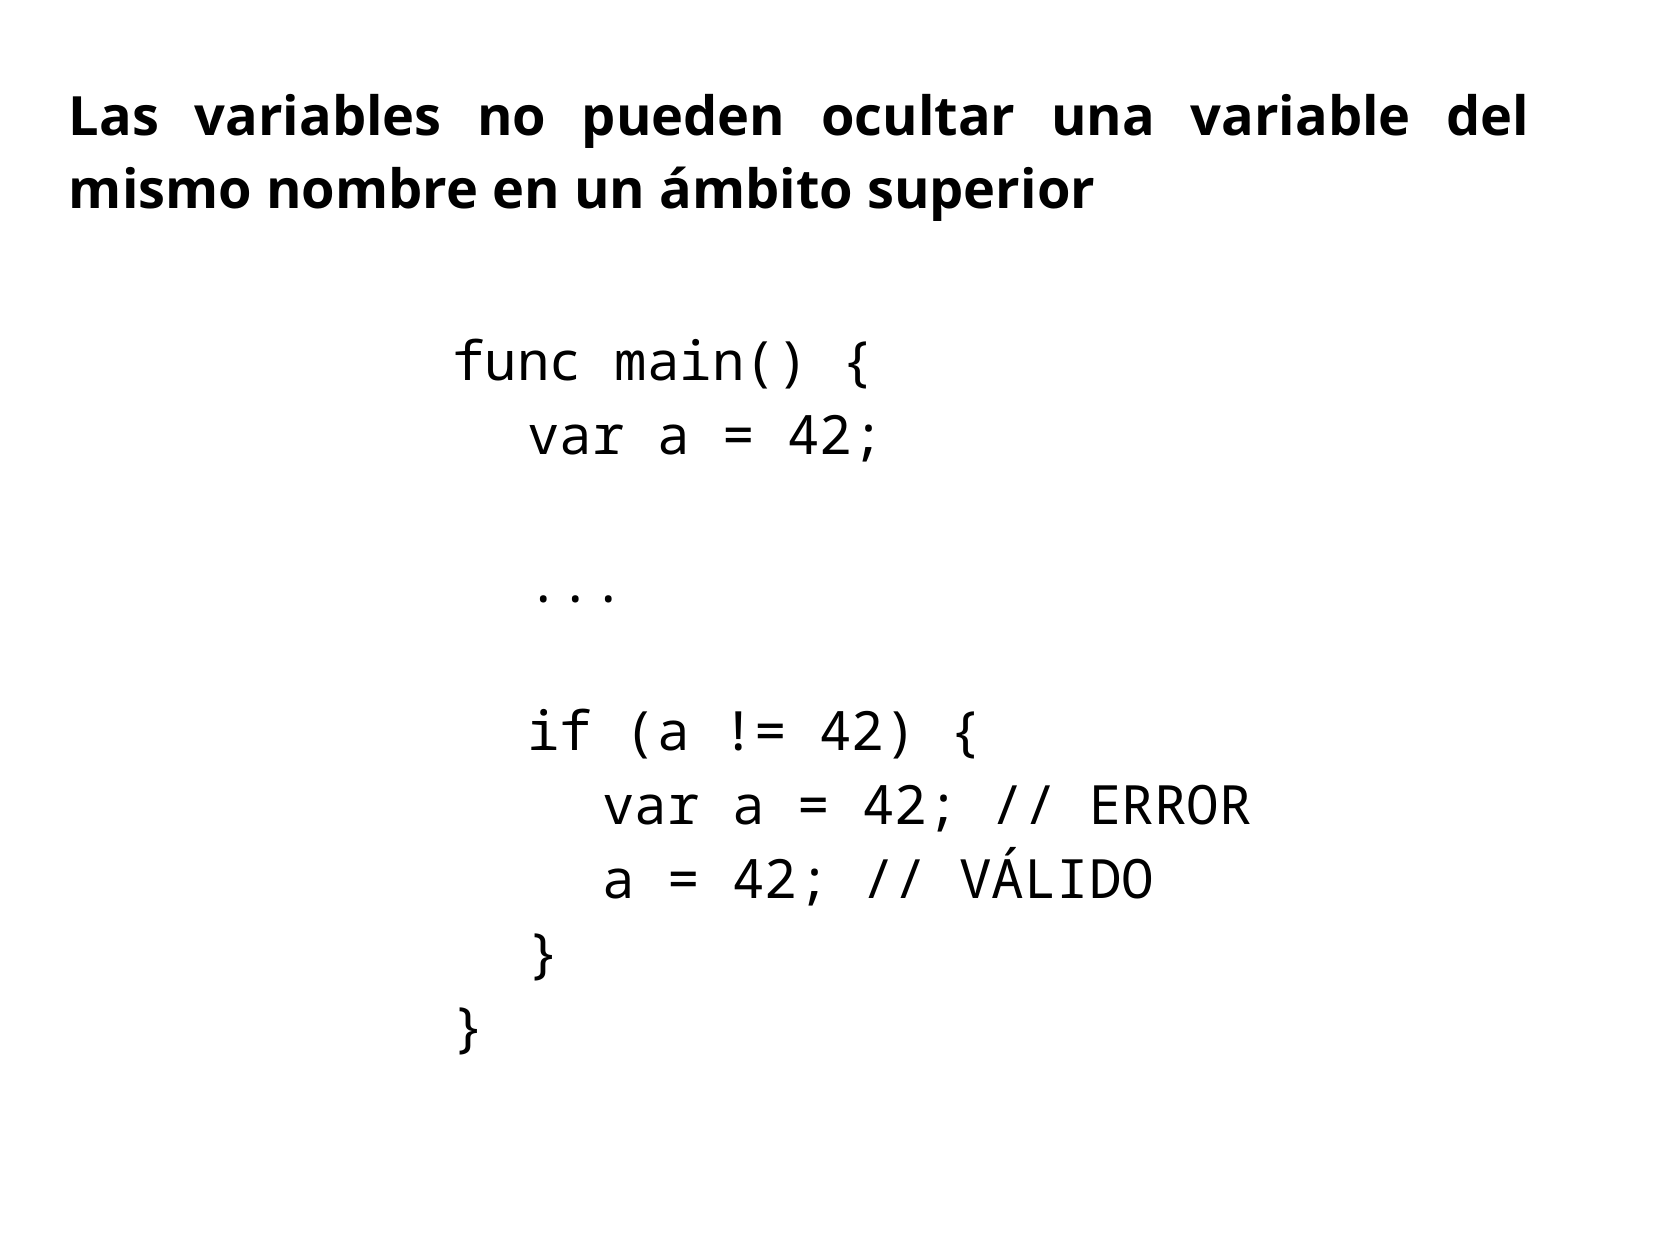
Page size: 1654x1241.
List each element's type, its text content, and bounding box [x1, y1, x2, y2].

text_box Las variables no pueden ocultar una variable del mismo nombre en un ámbito superior [54, 69, 1546, 215]
text_box func main() { var a = 42; ... if (a != 42) { var a = 42; // ERROR a = 42; // VÁLIDO } } [437, 315, 1273, 1006]
